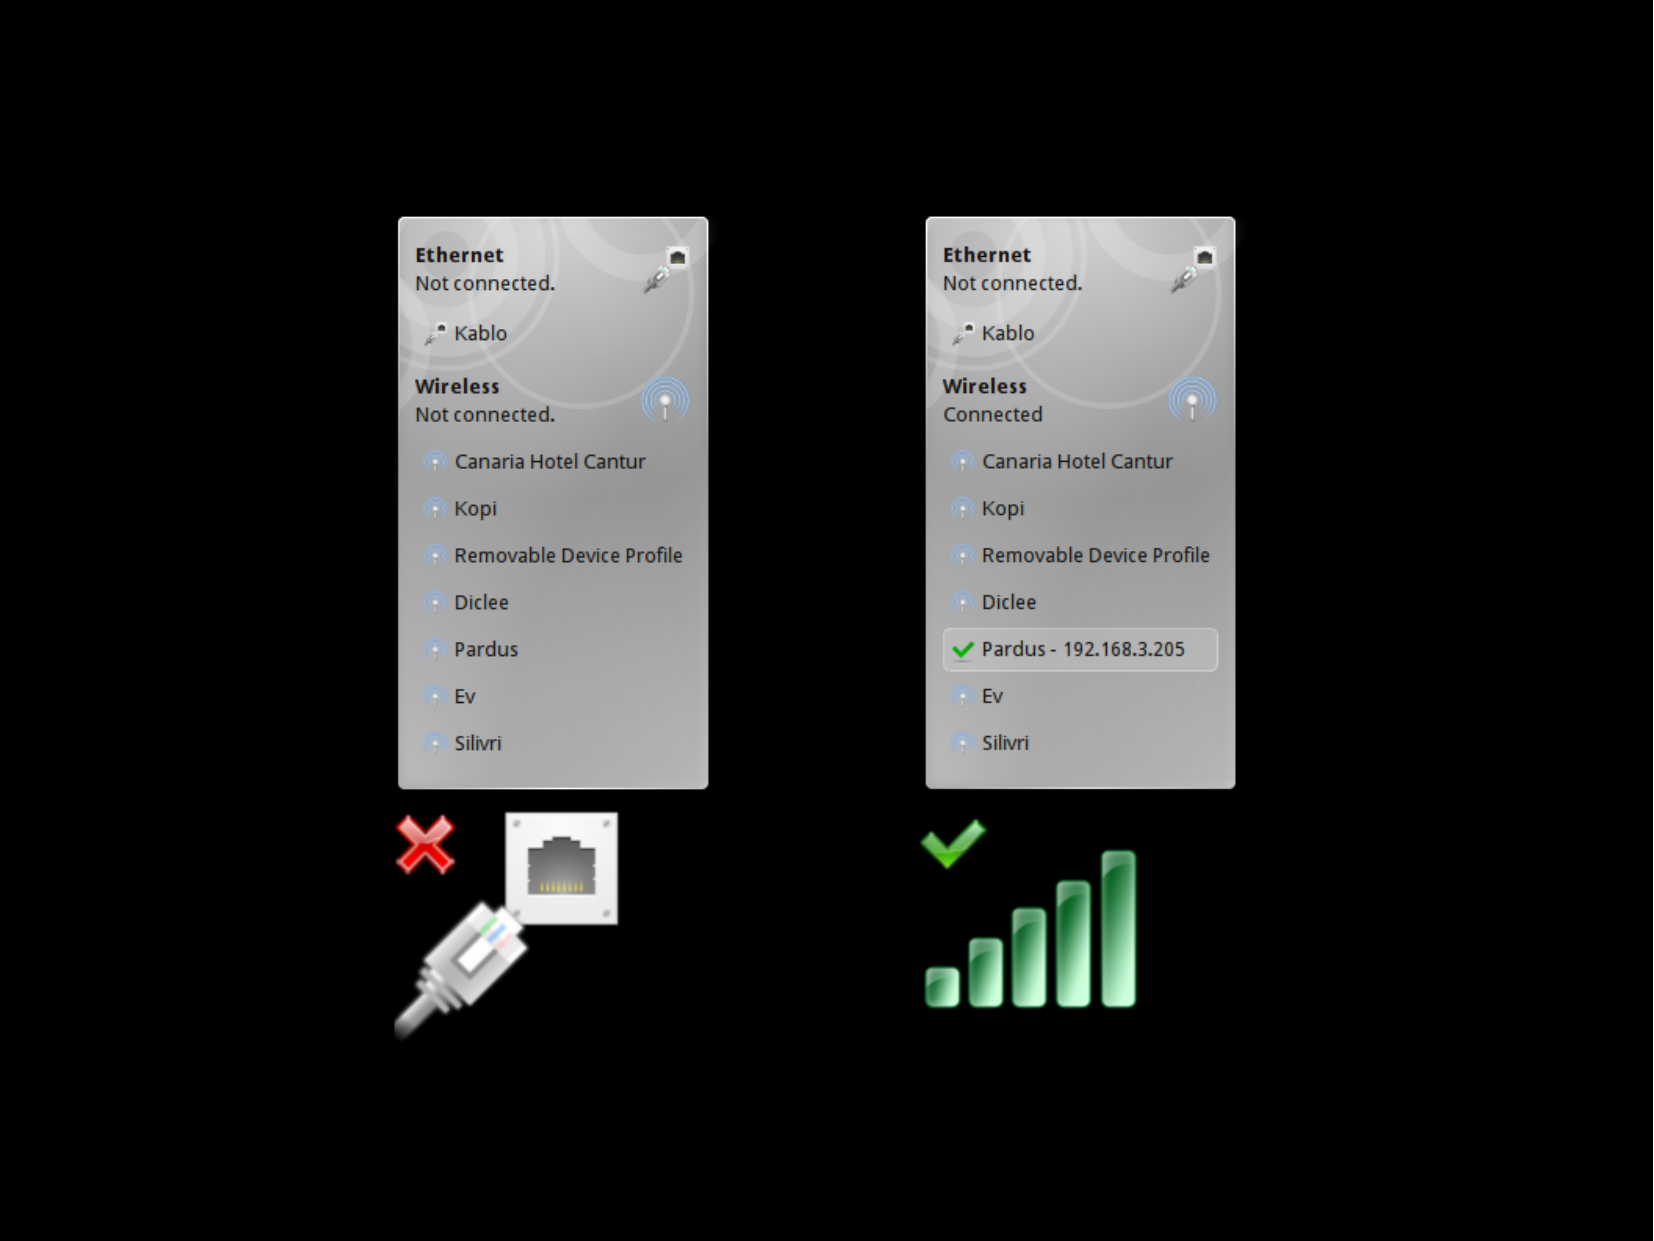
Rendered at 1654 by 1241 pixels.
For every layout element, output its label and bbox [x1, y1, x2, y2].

picture [840, 170, 1278, 1041]
picture [394, 131, 787, 1079]
